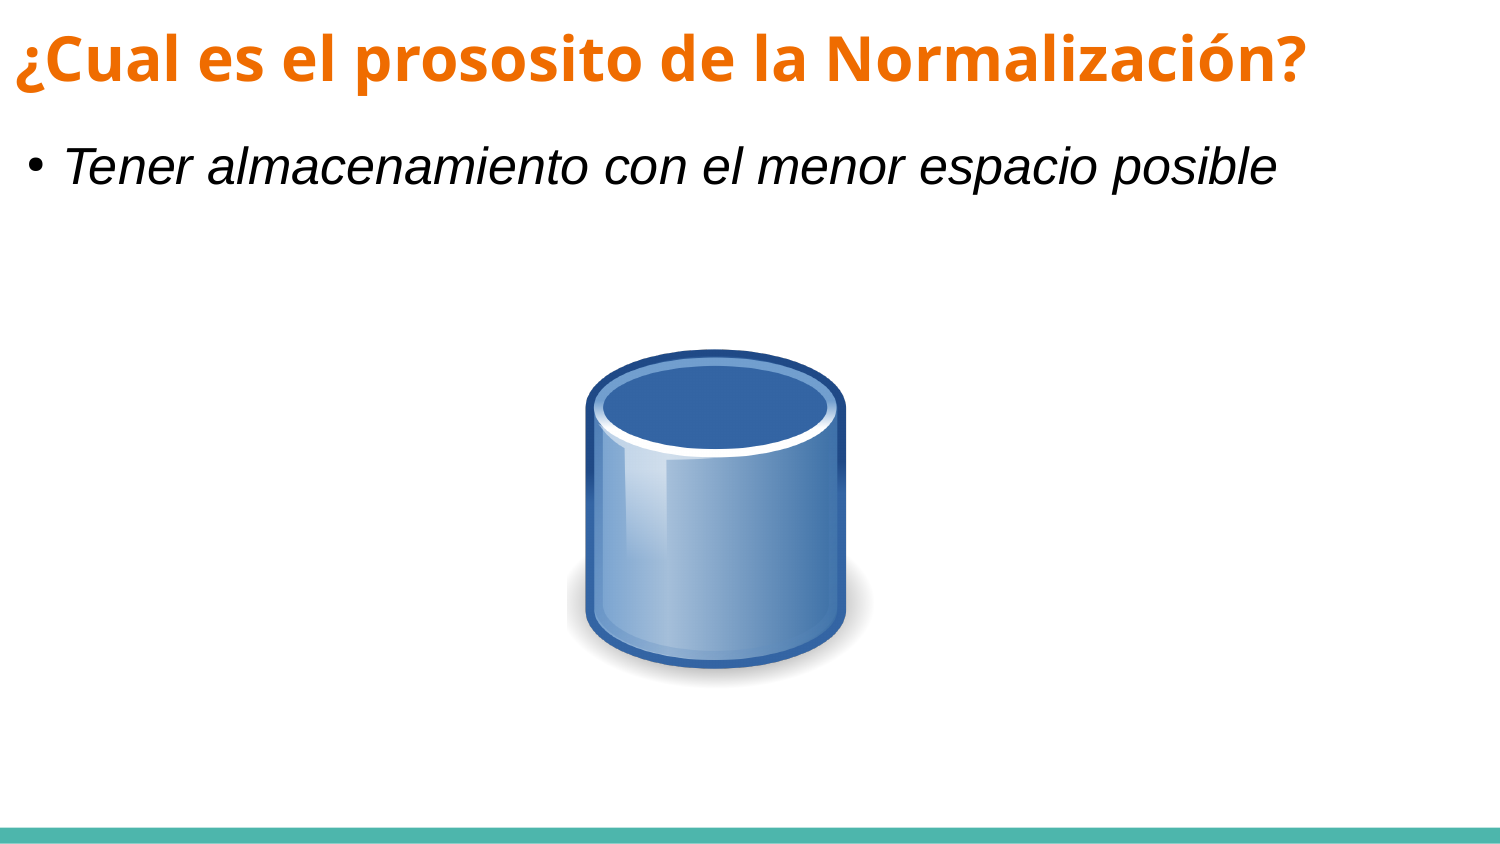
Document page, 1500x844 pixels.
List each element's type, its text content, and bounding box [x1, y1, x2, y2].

title ¿Cual es el prososito de la Normalización? [0, 0, 1398, 116]
text_box Tener almacenamiento con el menor espacio posible [11, 129, 1371, 745]
picture [567, 295, 875, 729]
